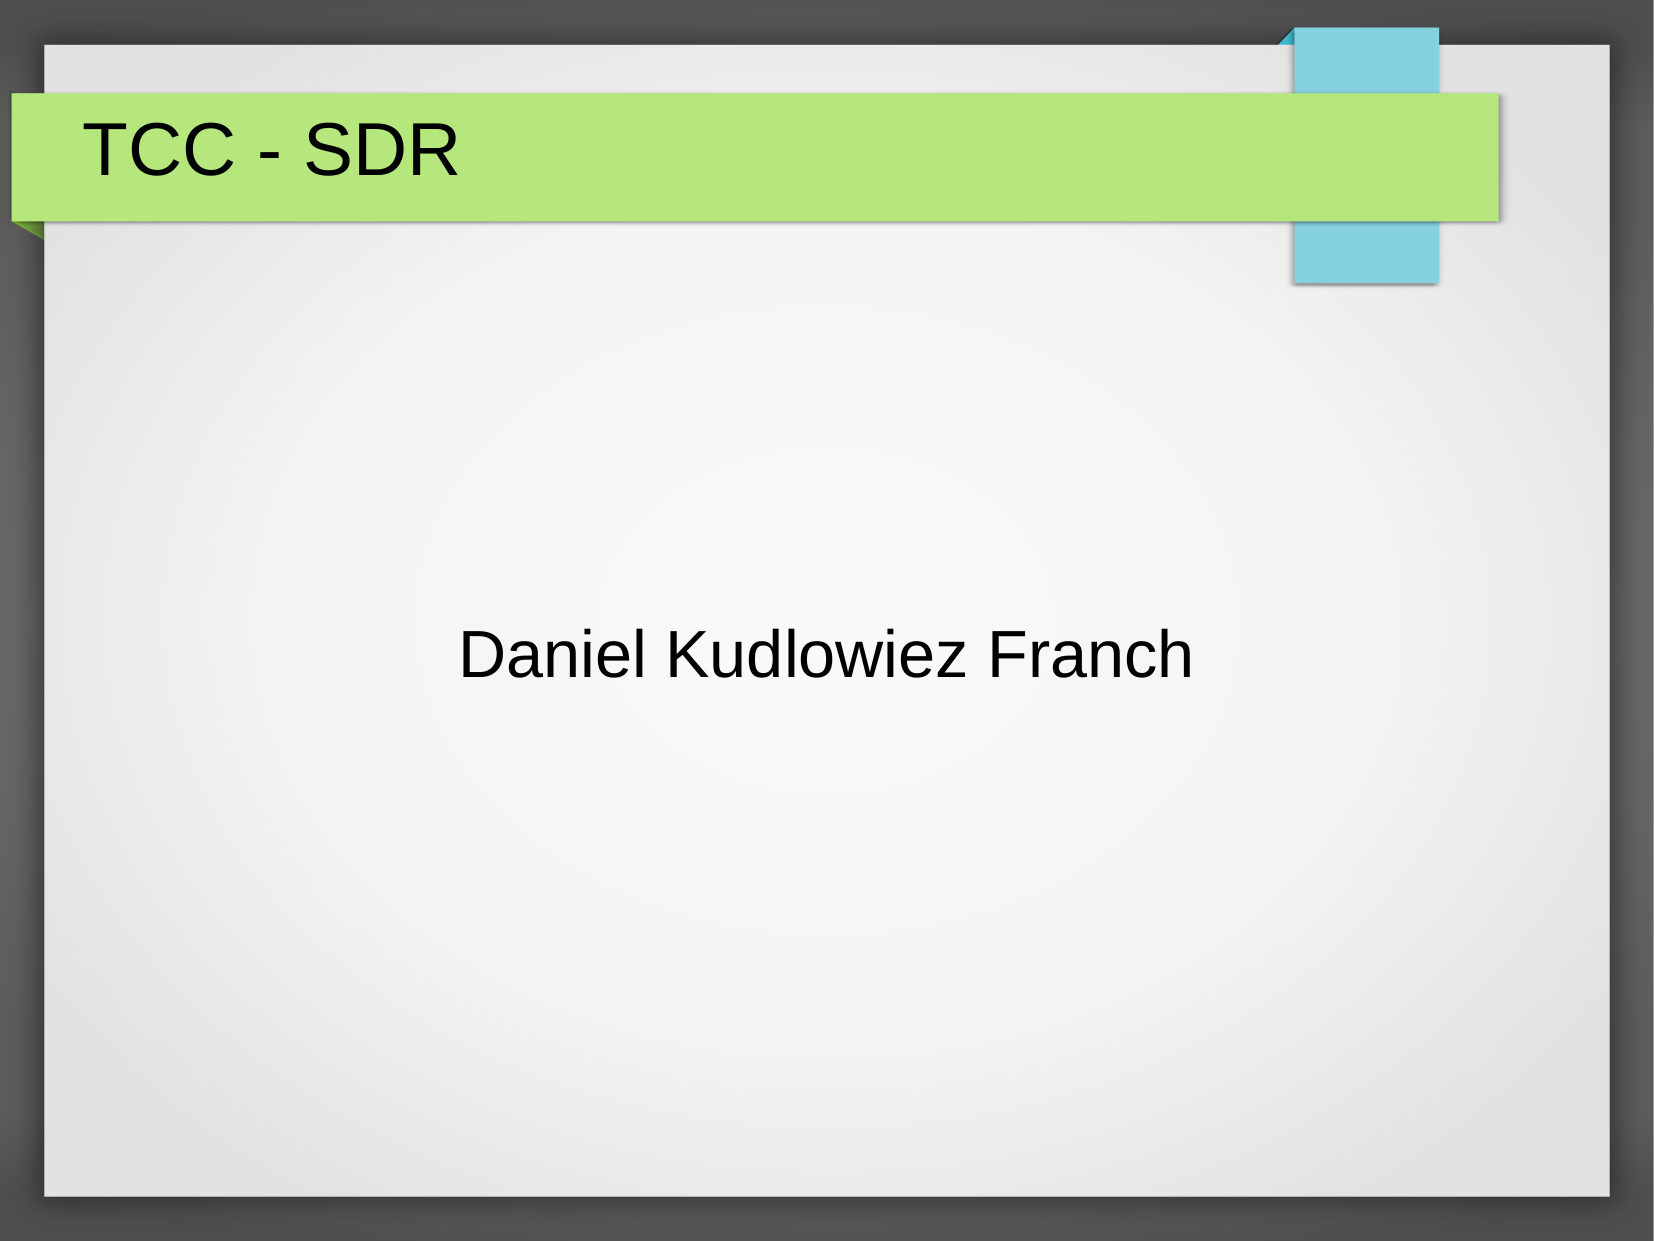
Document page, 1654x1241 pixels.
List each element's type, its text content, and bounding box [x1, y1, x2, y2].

title TCC - SDR [82, 47, 1235, 252]
picture [0, 0, 1654, 1241]
subtitle Daniel Kudlowiez Franch [82, 295, 1571, 1015]
